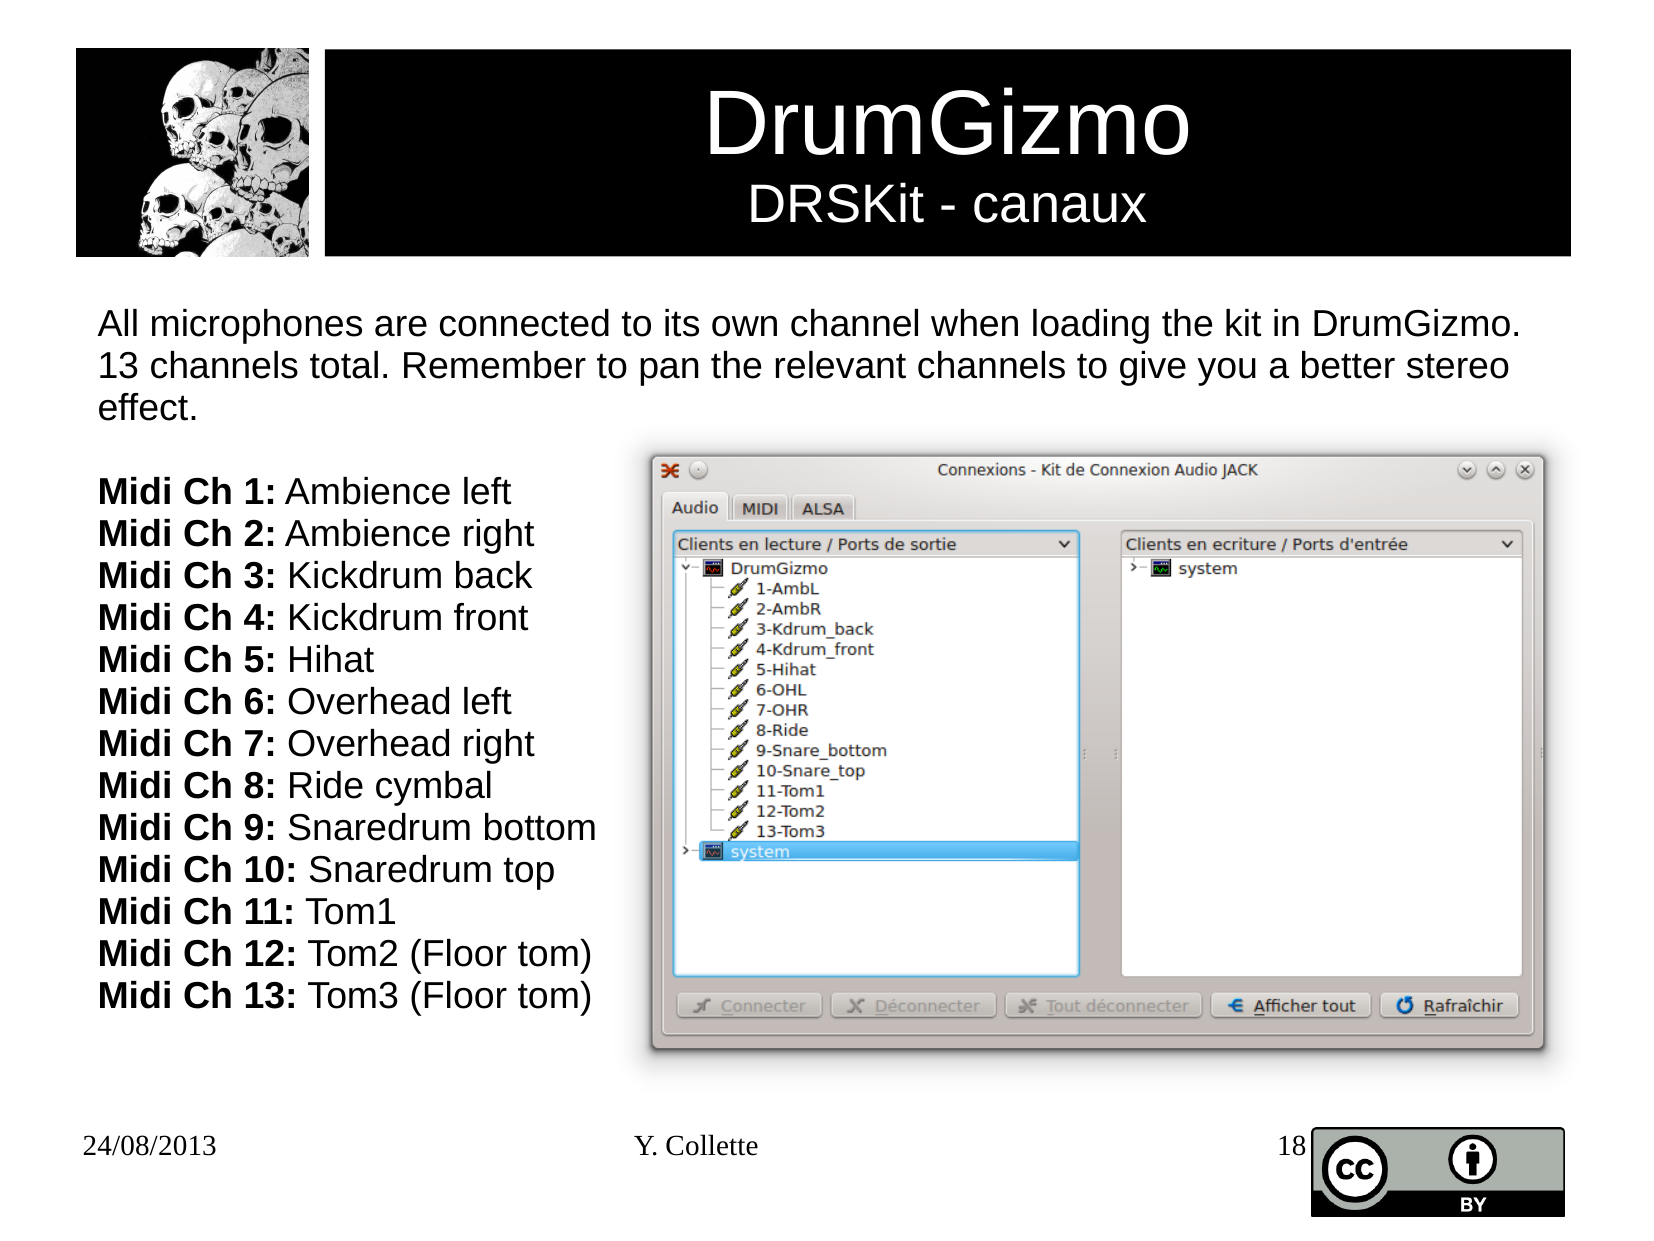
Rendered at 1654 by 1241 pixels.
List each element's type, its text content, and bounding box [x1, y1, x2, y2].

picture [76, 48, 309, 257]
title DrumGizmo DRSKit - canaux [324, 49, 1571, 257]
picture [1311, 1127, 1565, 1217]
picture [602, 406, 1594, 1099]
text_box All microphones are connected to its own channel when loading the kit in DrumGizmo. 13 channels total. Remember to pan the relevant channels to give you a better stereo effect. Midi Ch 1: Ambience left Midi Ch 2: Ambience right Midi Ch 3: Kickdrum back Midi Ch 4: Kickdrum front Midi Ch 5: Hihat Midi Ch 6: Overhead left Midi Ch 7: Overhead right Midi Ch 8: Ride cymbal Midi Ch 9: Snaredrum bottom Midi Ch 10: Snaredrum top Midi Ch 11: Tom1 Midi Ch 12: Tom2 (Floor tom) Midi Ch 13: Tom3 (Floor tom) [82, 295, 1571, 1108]
